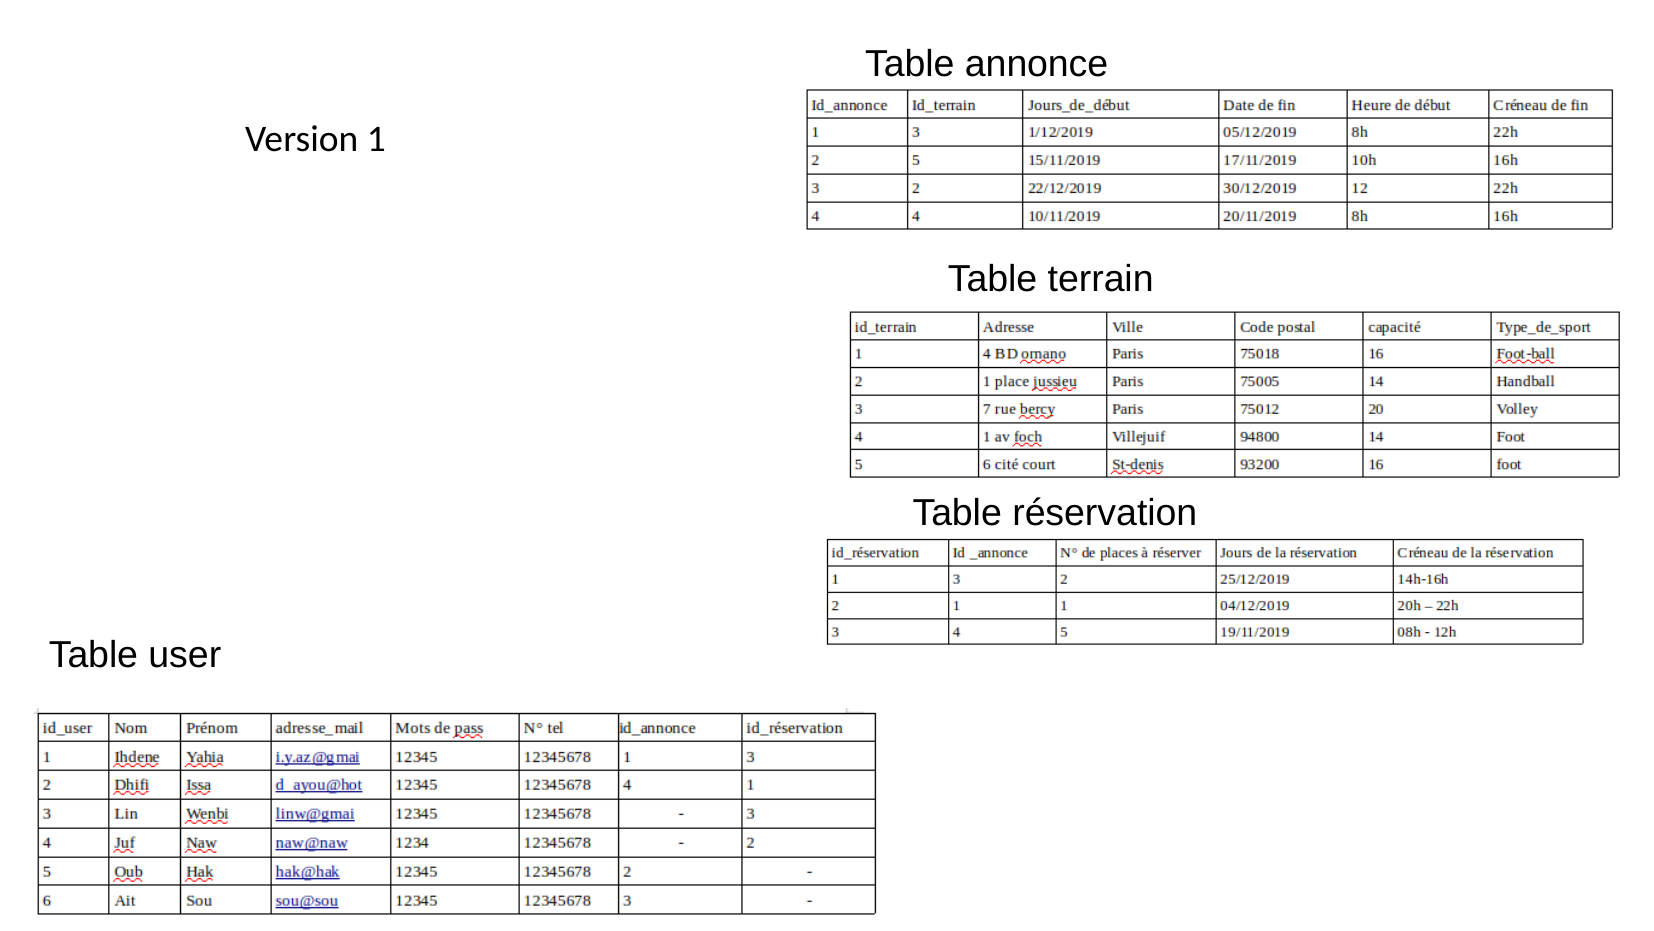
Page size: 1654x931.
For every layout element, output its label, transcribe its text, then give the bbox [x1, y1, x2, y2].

picture [34, 708, 890, 922]
text_box Table terrain [933, 250, 1169, 308]
picture [803, 70, 1630, 248]
text_box Table user [34, 625, 296, 725]
text_box Version 1 [230, 106, 403, 167]
picture [826, 296, 1654, 485]
text_box Table annonce [850, 35, 1124, 93]
picture [803, 531, 1642, 662]
text_box Table réservation [897, 484, 1213, 542]
